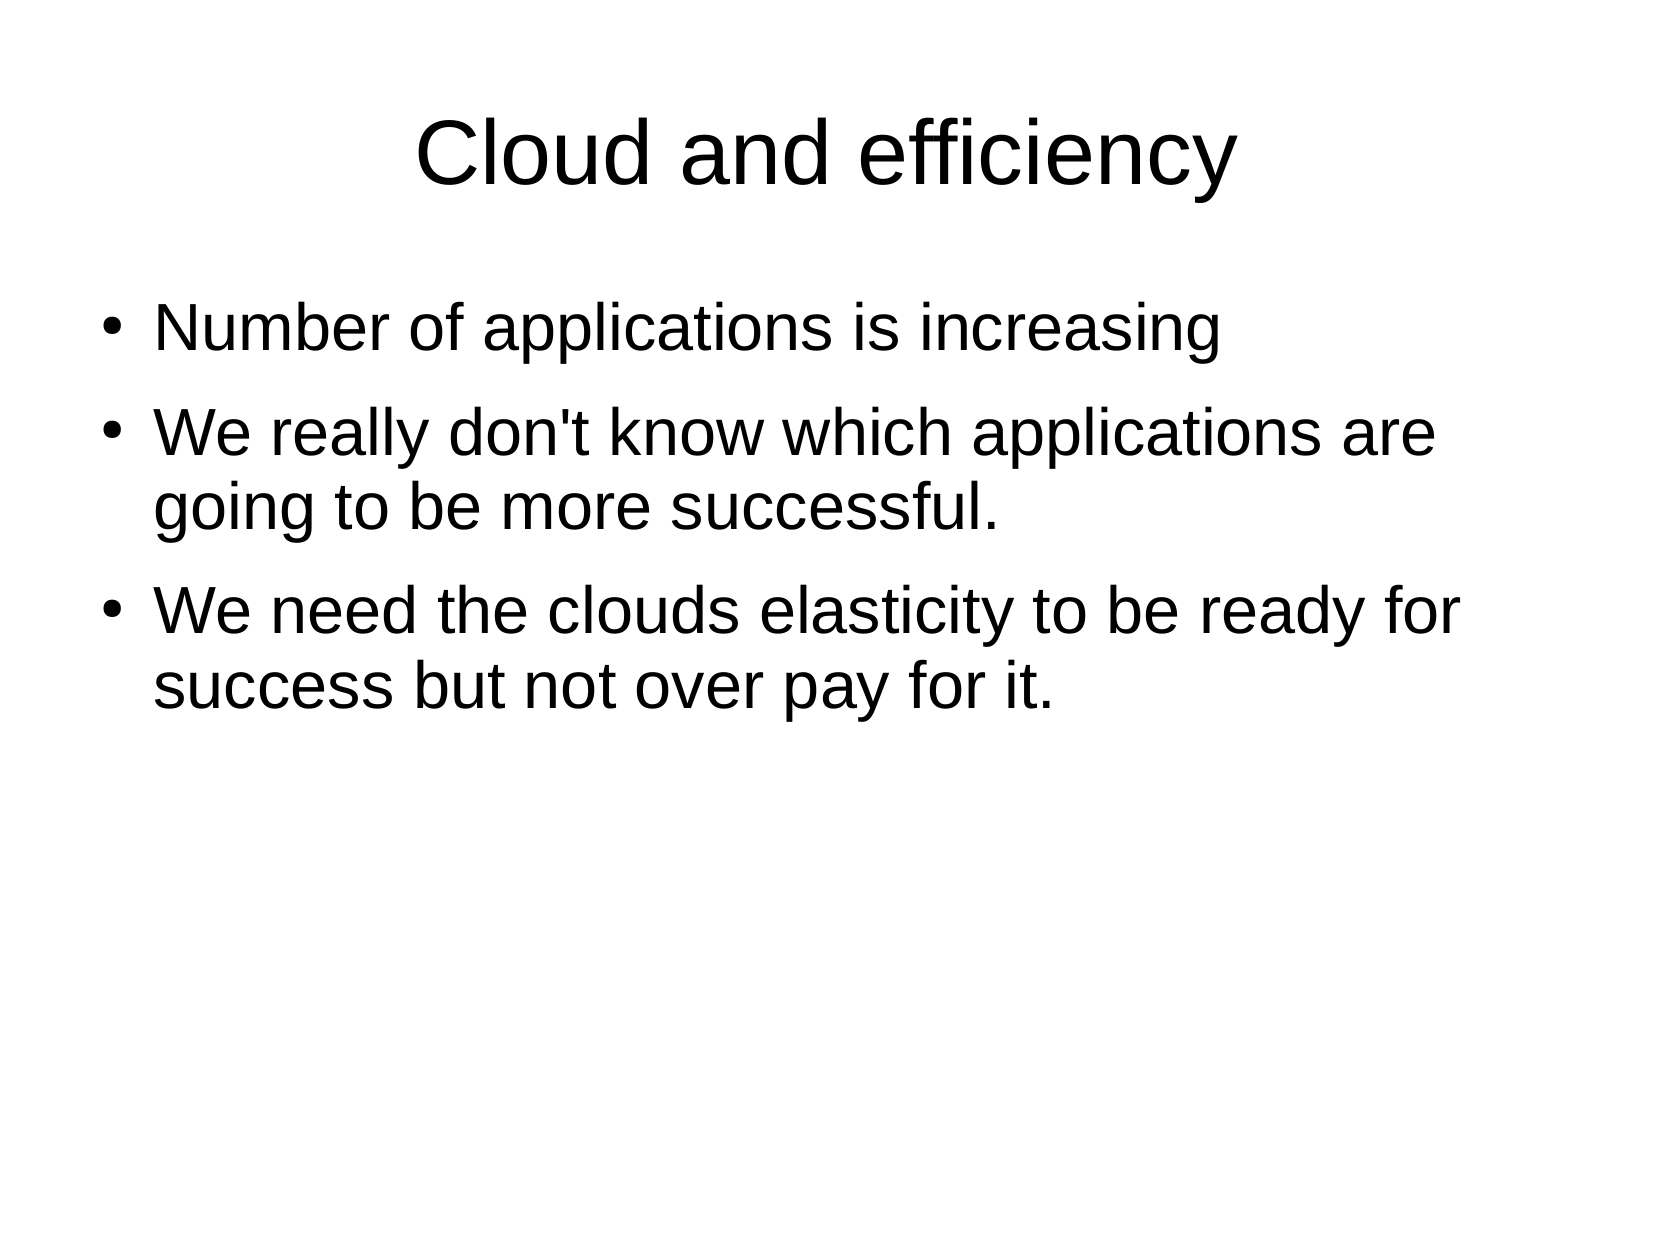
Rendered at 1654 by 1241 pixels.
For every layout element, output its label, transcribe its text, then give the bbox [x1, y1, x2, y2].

title Cloud and efficiency [82, 49, 1571, 257]
list Number of applications is increasing We really don't know which applications are going to be more successful. We need the clouds elasticity to be ready for success but not over pay for it. [82, 290, 1538, 1010]
